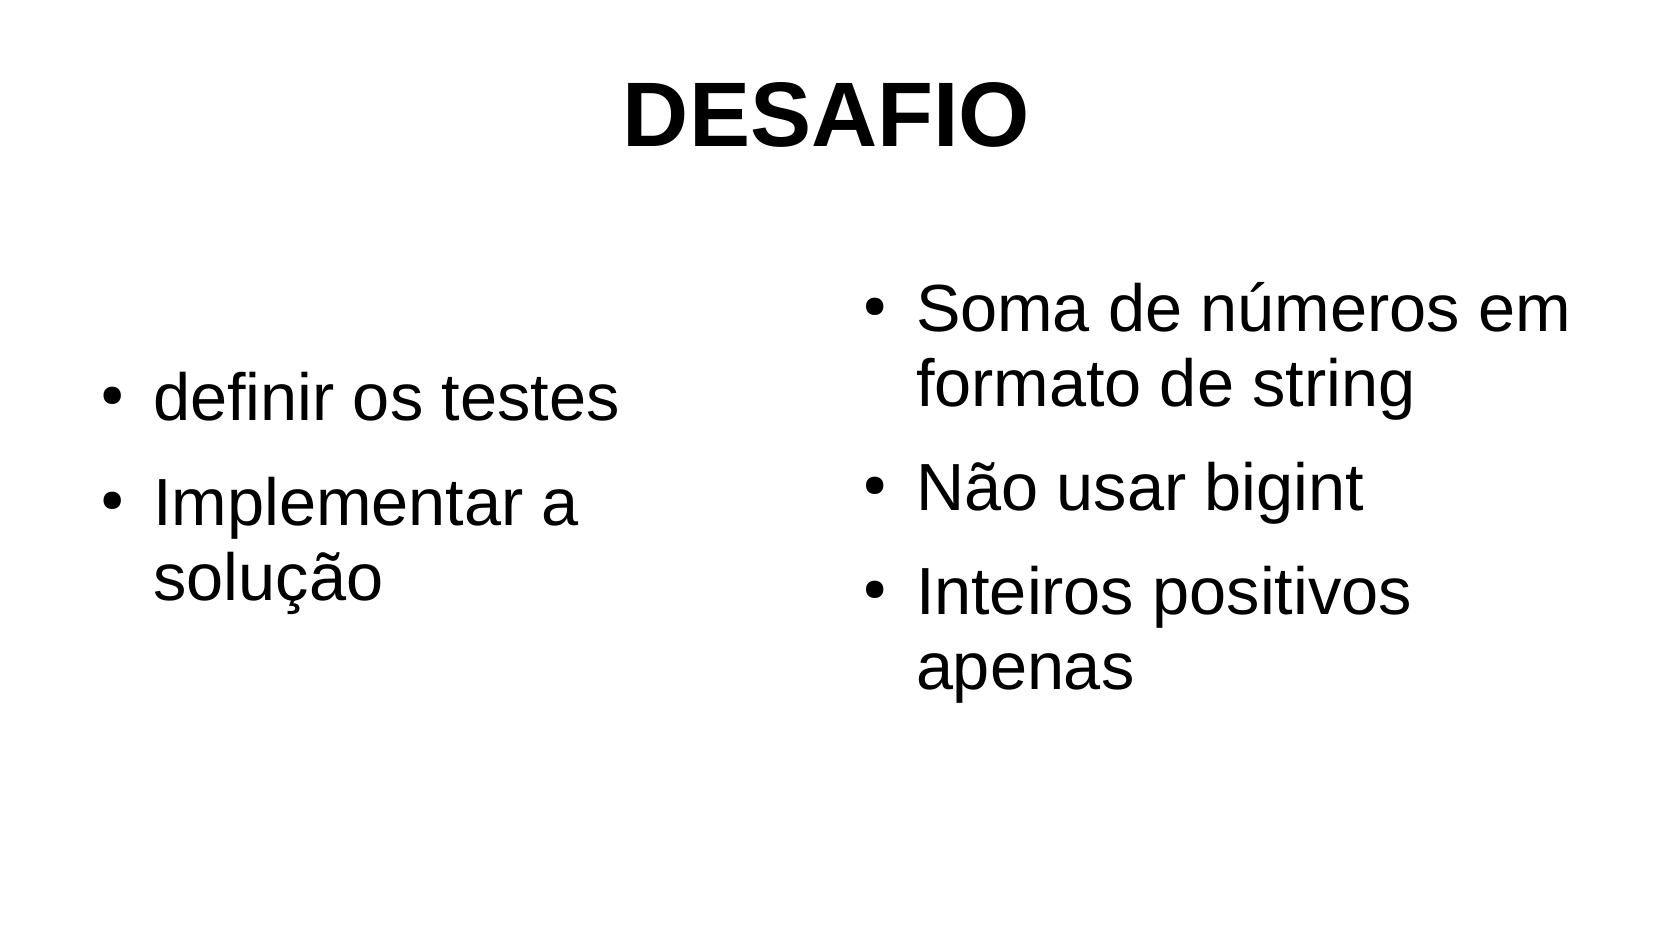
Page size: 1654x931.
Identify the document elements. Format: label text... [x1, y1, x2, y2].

title DESAFIO [82, 37, 1571, 193]
list Soma de números em formato de string Não usar bigint Inteiros positivos apenas [845, 217, 1572, 758]
list definir os testes Implementar a solução [82, 217, 809, 758]
